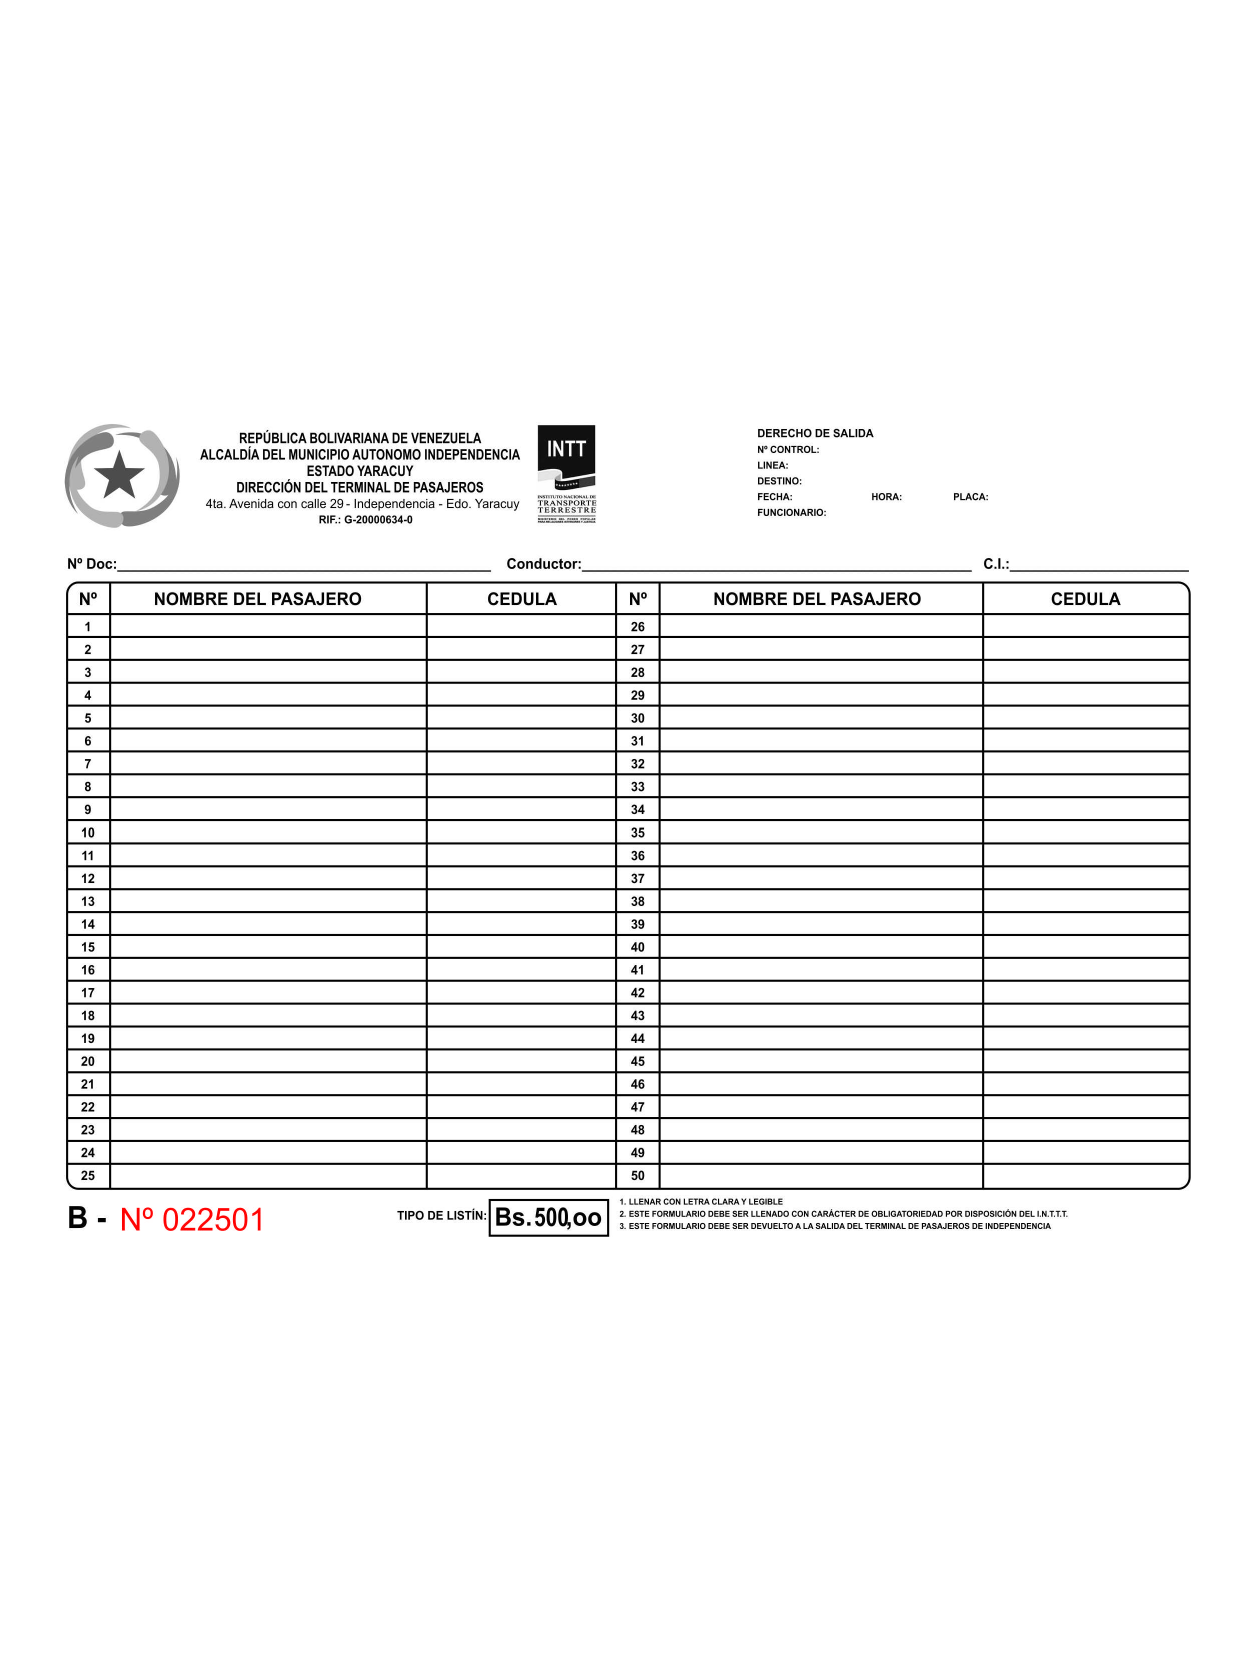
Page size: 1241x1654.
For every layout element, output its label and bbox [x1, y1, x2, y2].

picture [64, 422, 1191, 1237]
